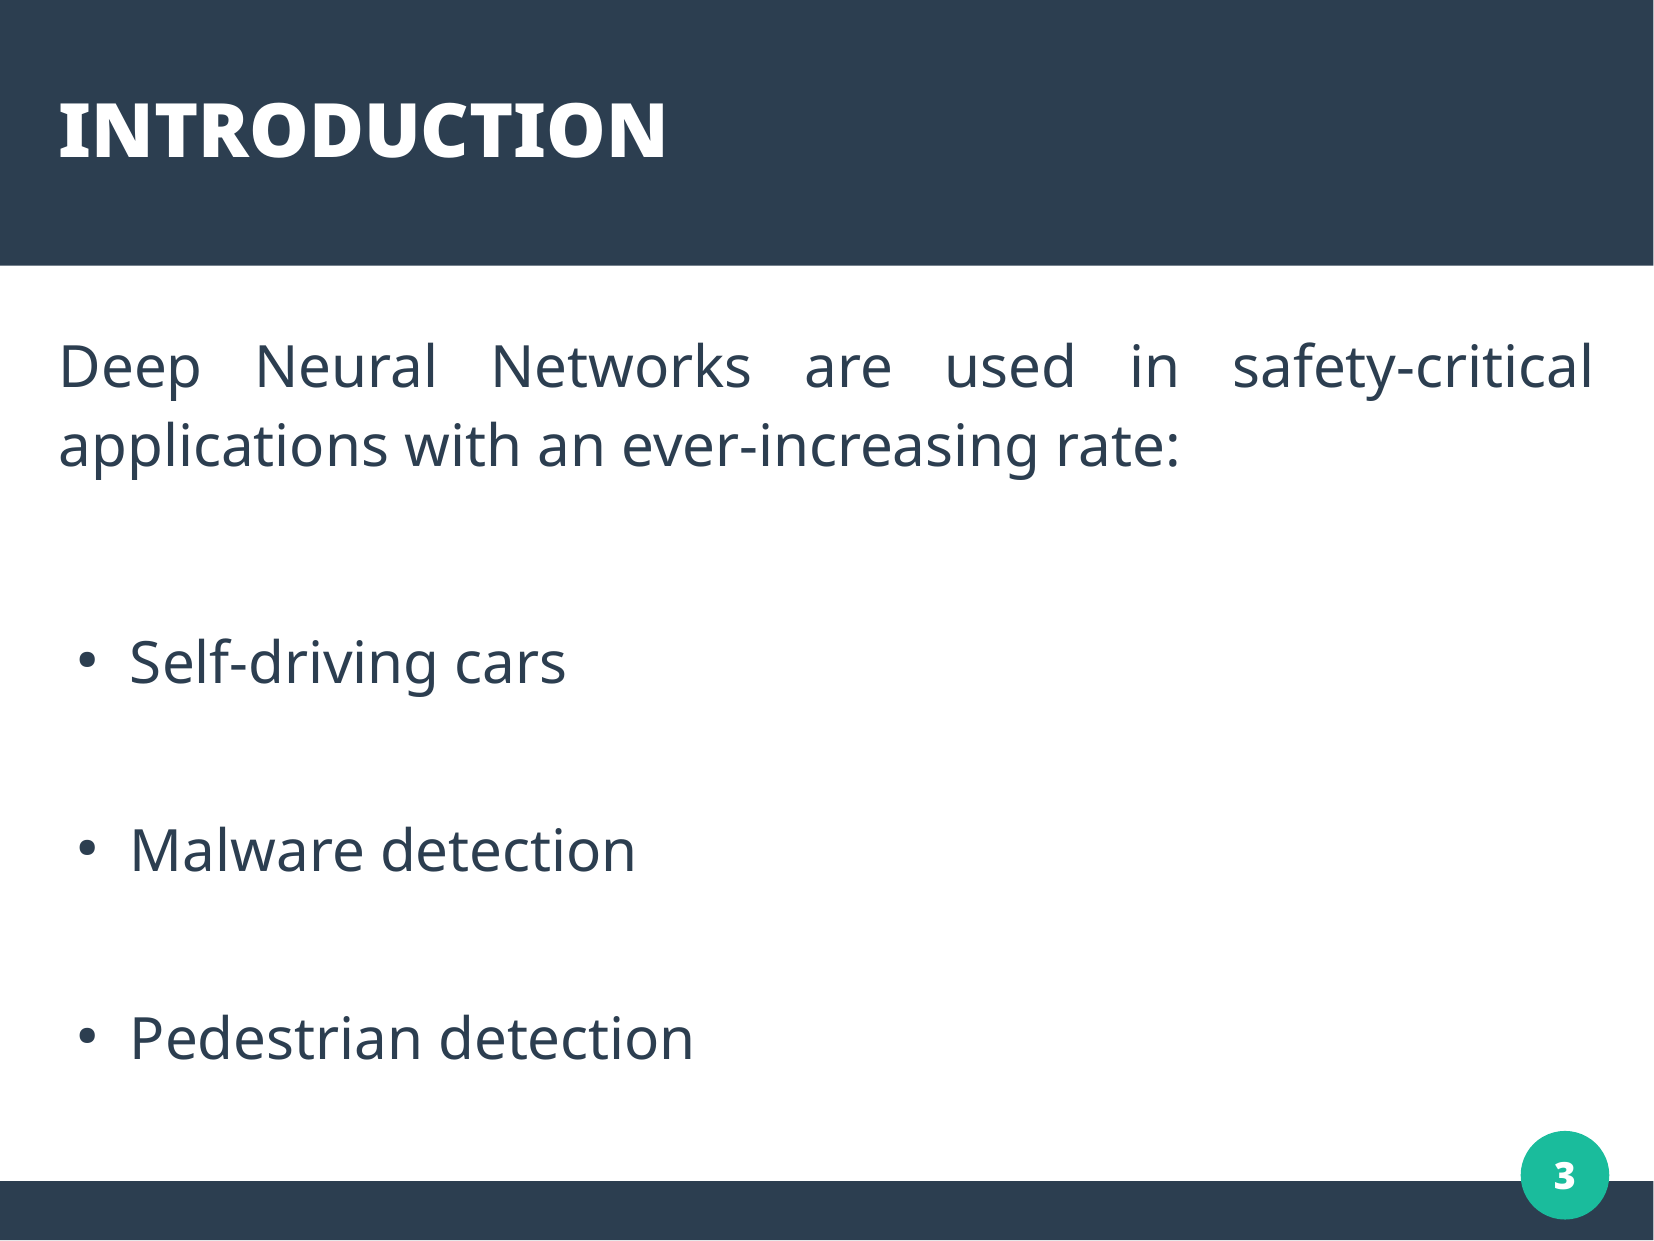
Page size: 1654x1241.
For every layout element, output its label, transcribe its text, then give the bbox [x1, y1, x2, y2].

title INTRODUCTION [59, 49, 1595, 207]
list Deep Neural Networks are used in safety-critical applications with an ever-increasing rate: Self-driving cars Malware detection Pedestrian detection [59, 324, 1595, 1152]
